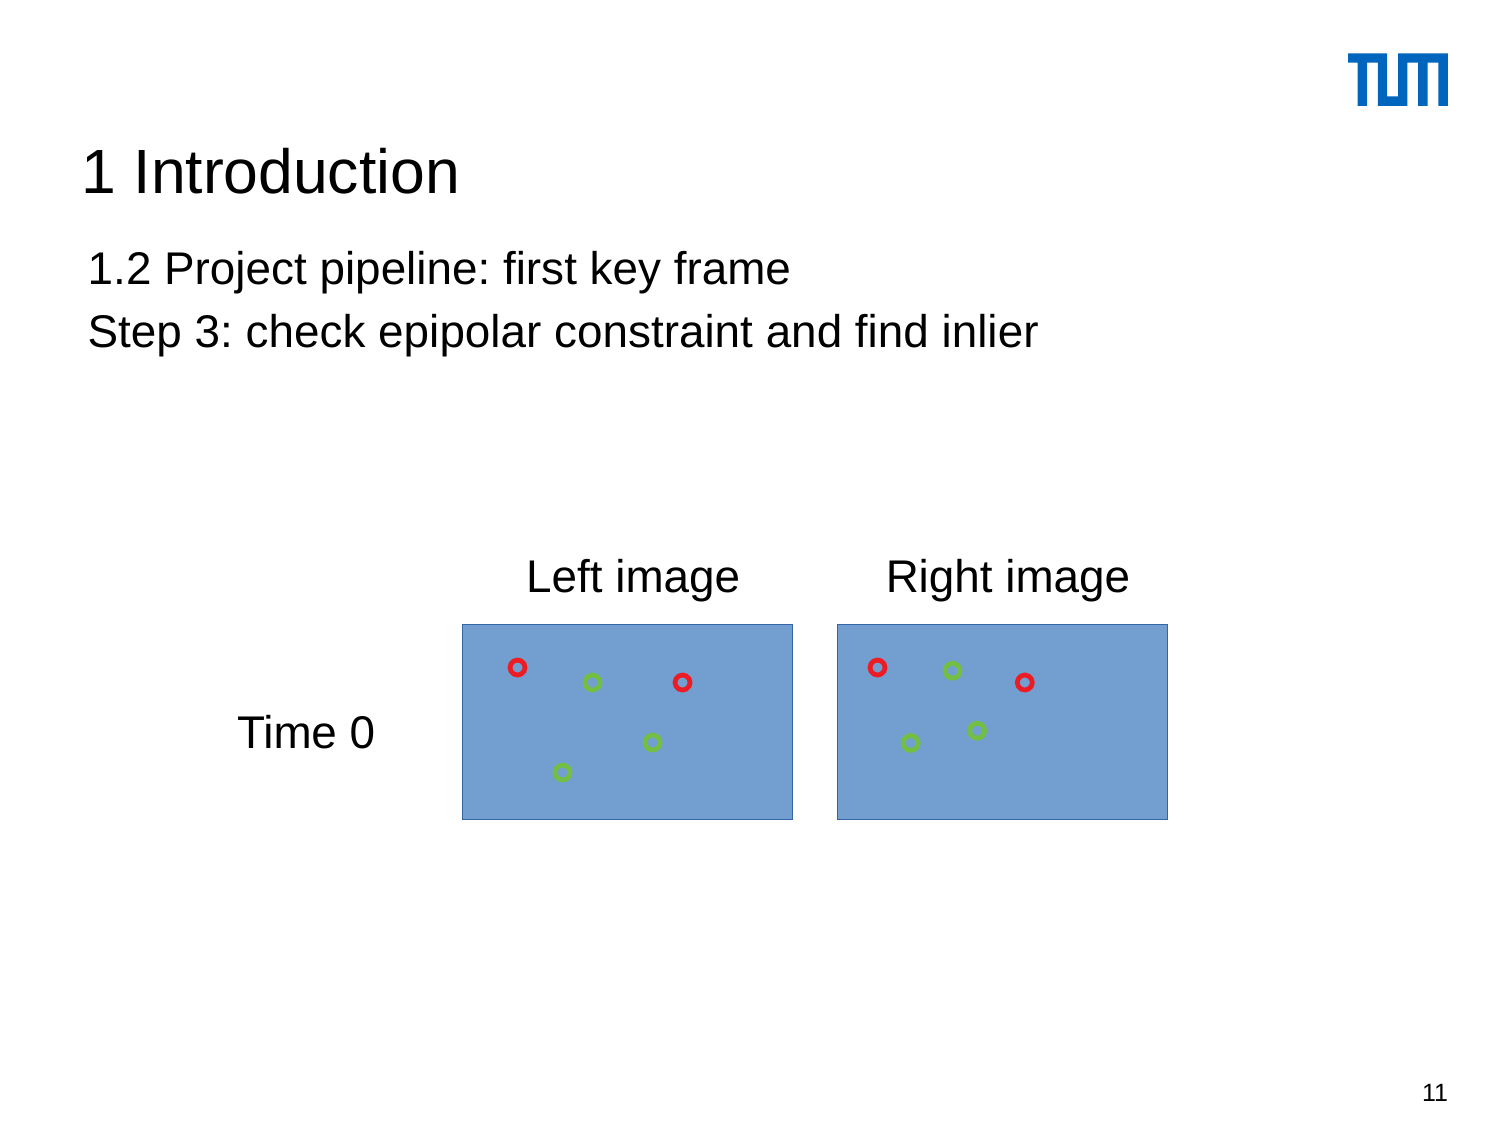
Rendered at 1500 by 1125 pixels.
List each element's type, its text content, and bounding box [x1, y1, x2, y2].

text_box [837, 624, 1168, 820]
text_box [462, 624, 793, 820]
slide_number <number> [1111, 1061, 1448, 1122]
text_box Left image [511, 543, 756, 610]
title 1 Introduction [81, 139, 1110, 207]
list 1.2 Project pipeline: first key frame Step 3: check epipolar constraint and find inlier [87, 231, 1416, 963]
text_box Time 0 [222, 699, 391, 767]
text_box Right image [871, 543, 1146, 610]
